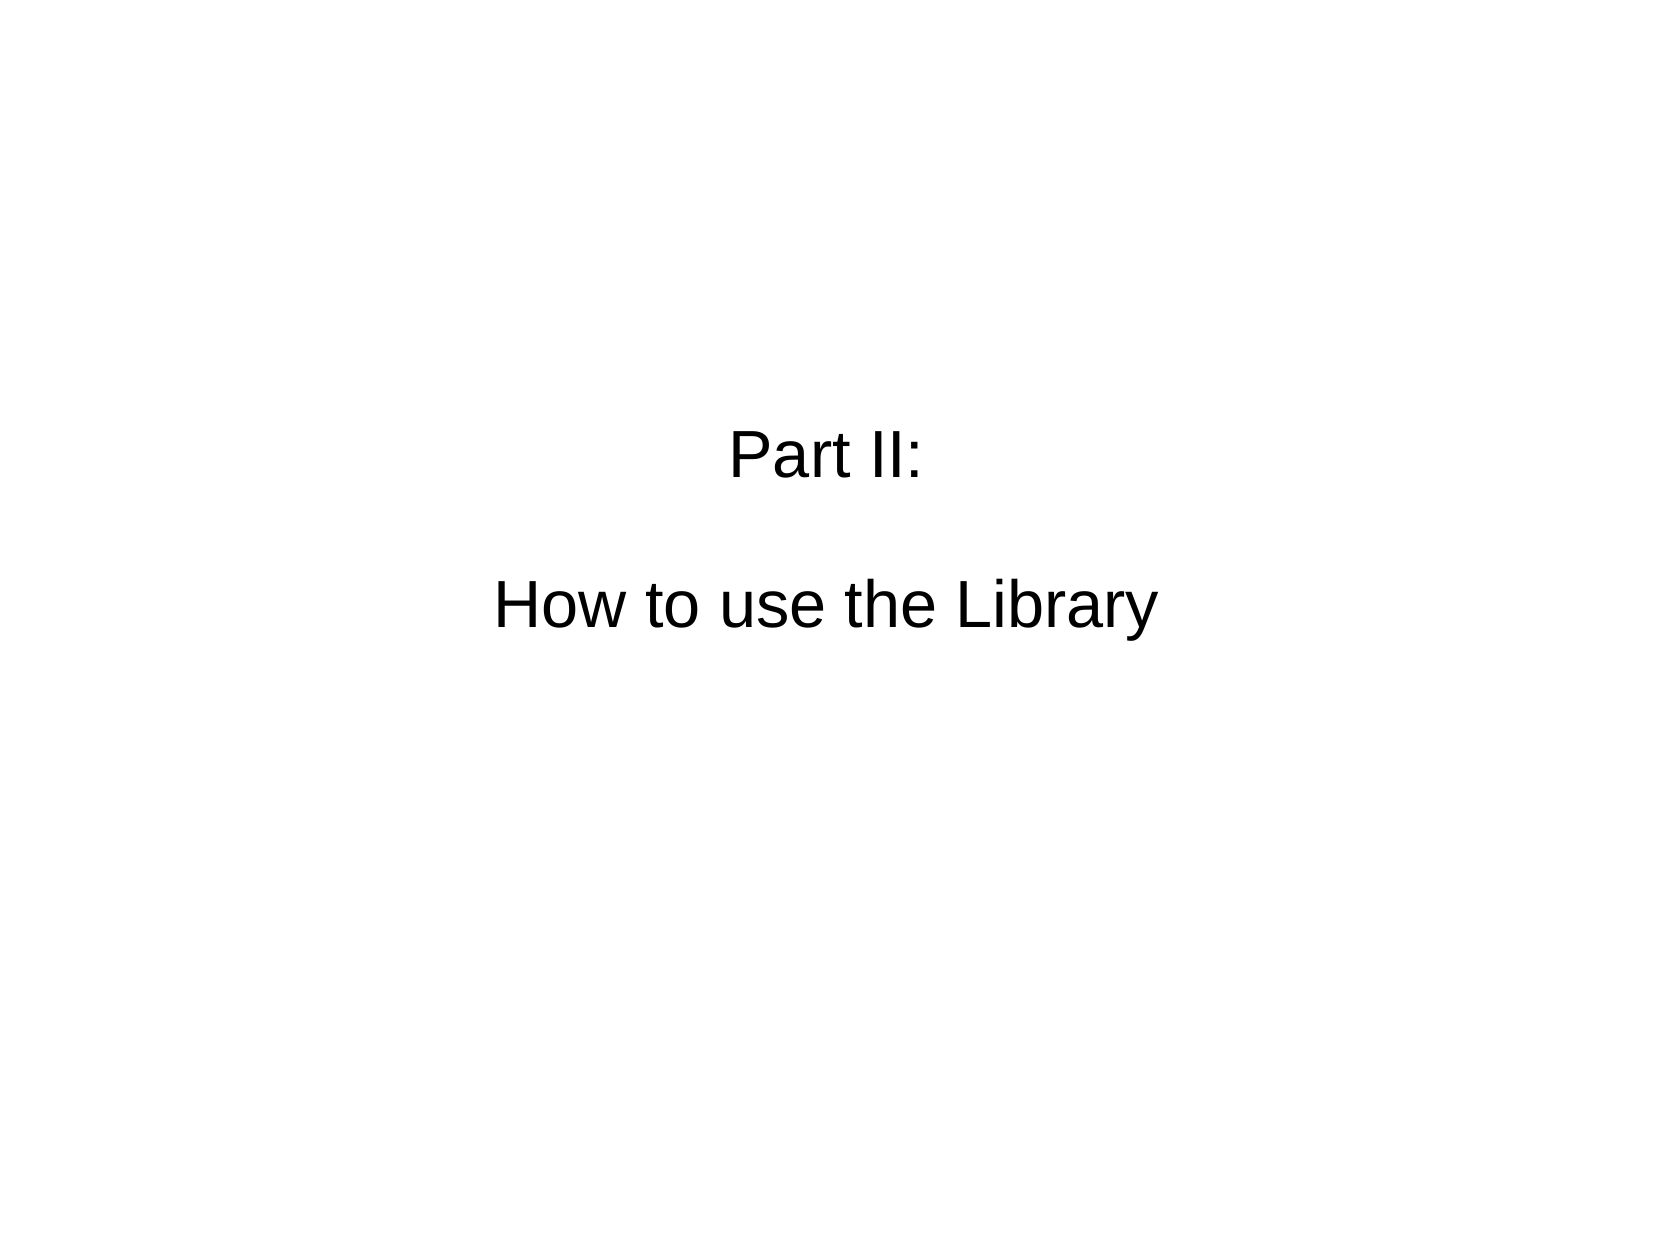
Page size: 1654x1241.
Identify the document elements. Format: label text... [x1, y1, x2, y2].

subtitle Part II: How to use the Library [82, 49, 1571, 1010]
